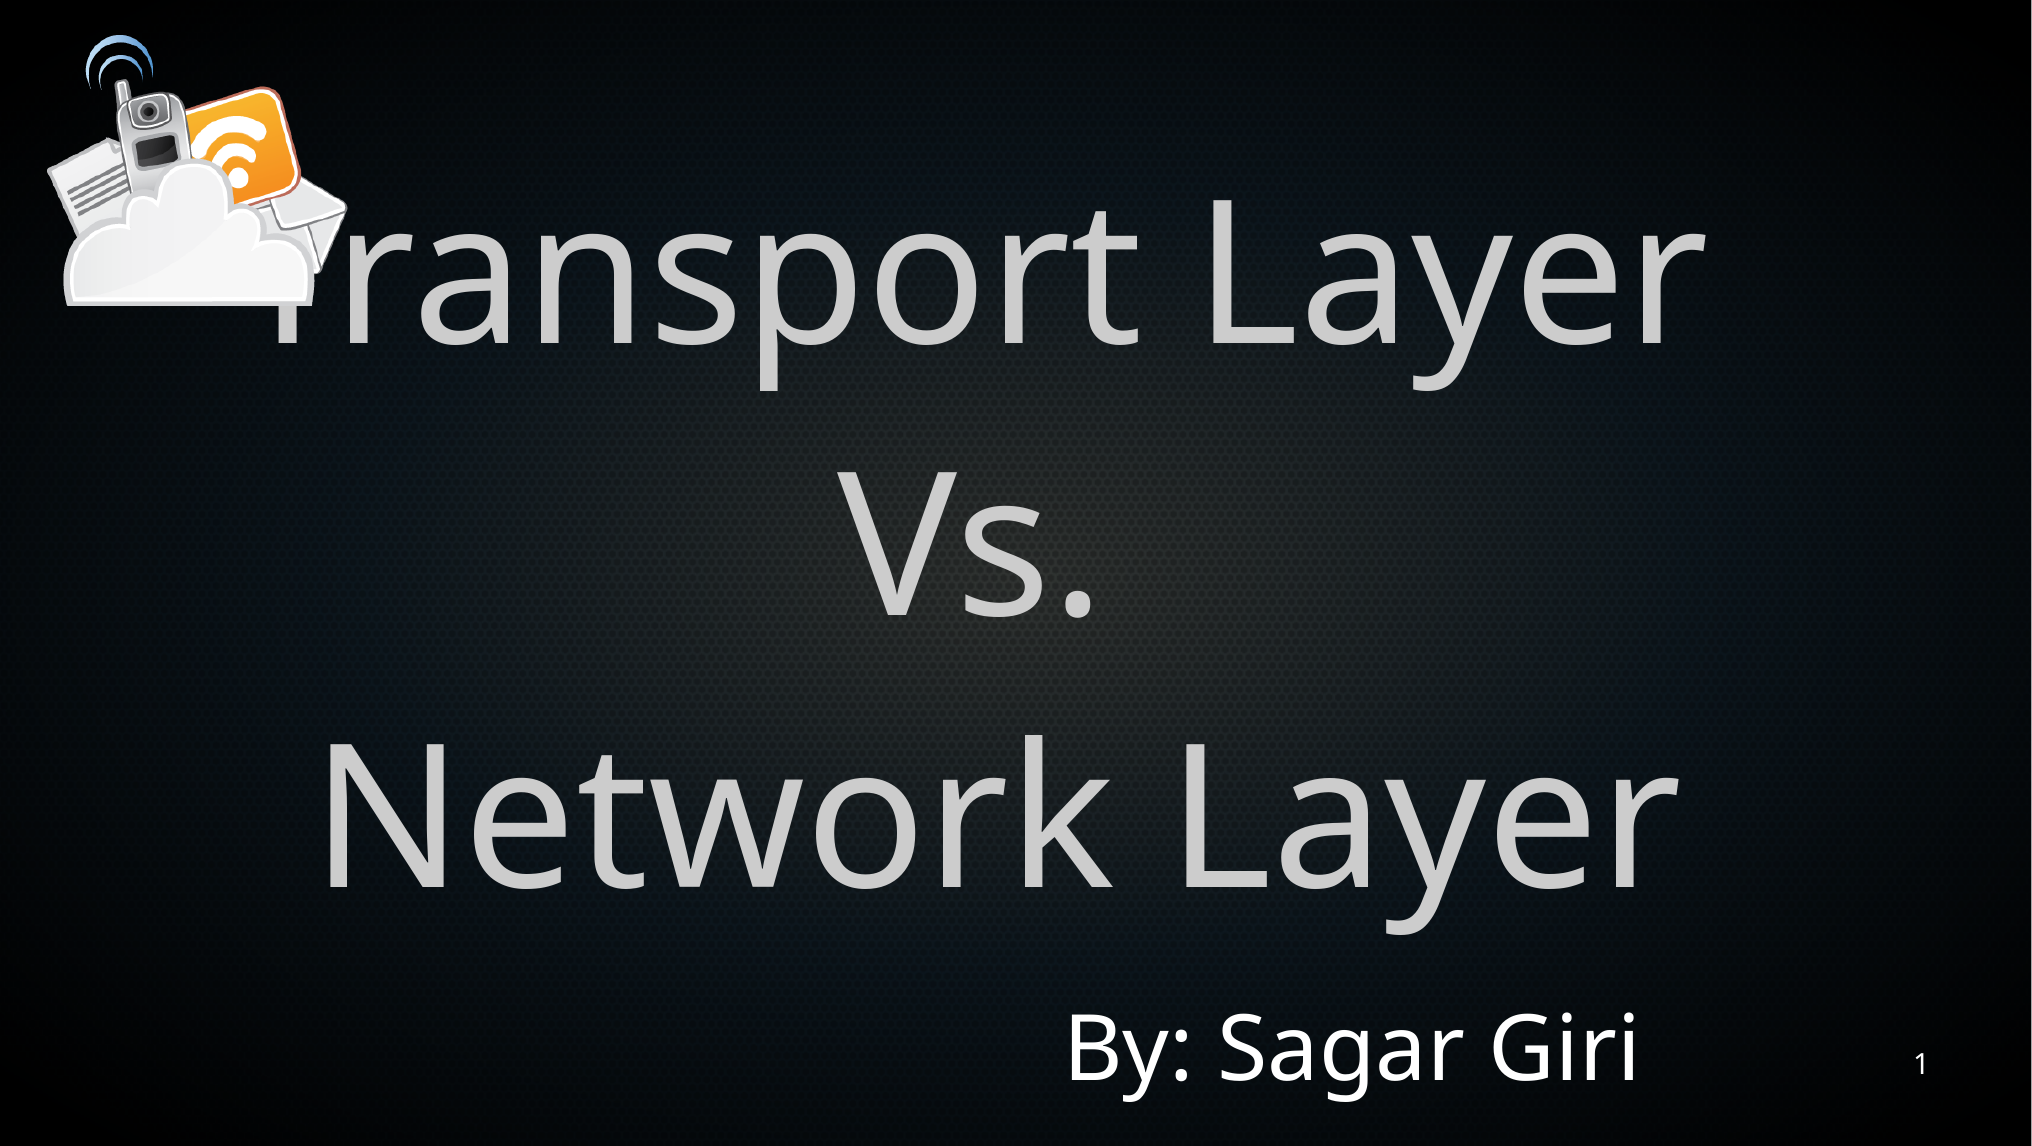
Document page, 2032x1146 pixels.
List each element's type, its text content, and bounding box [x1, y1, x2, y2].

subtitle By: Sagar Giri [673, 968, 2032, 1123]
title Transport Layer Vs. Network Layer [82, 237, 1911, 838]
picture [0, 0, 2032, 1146]
